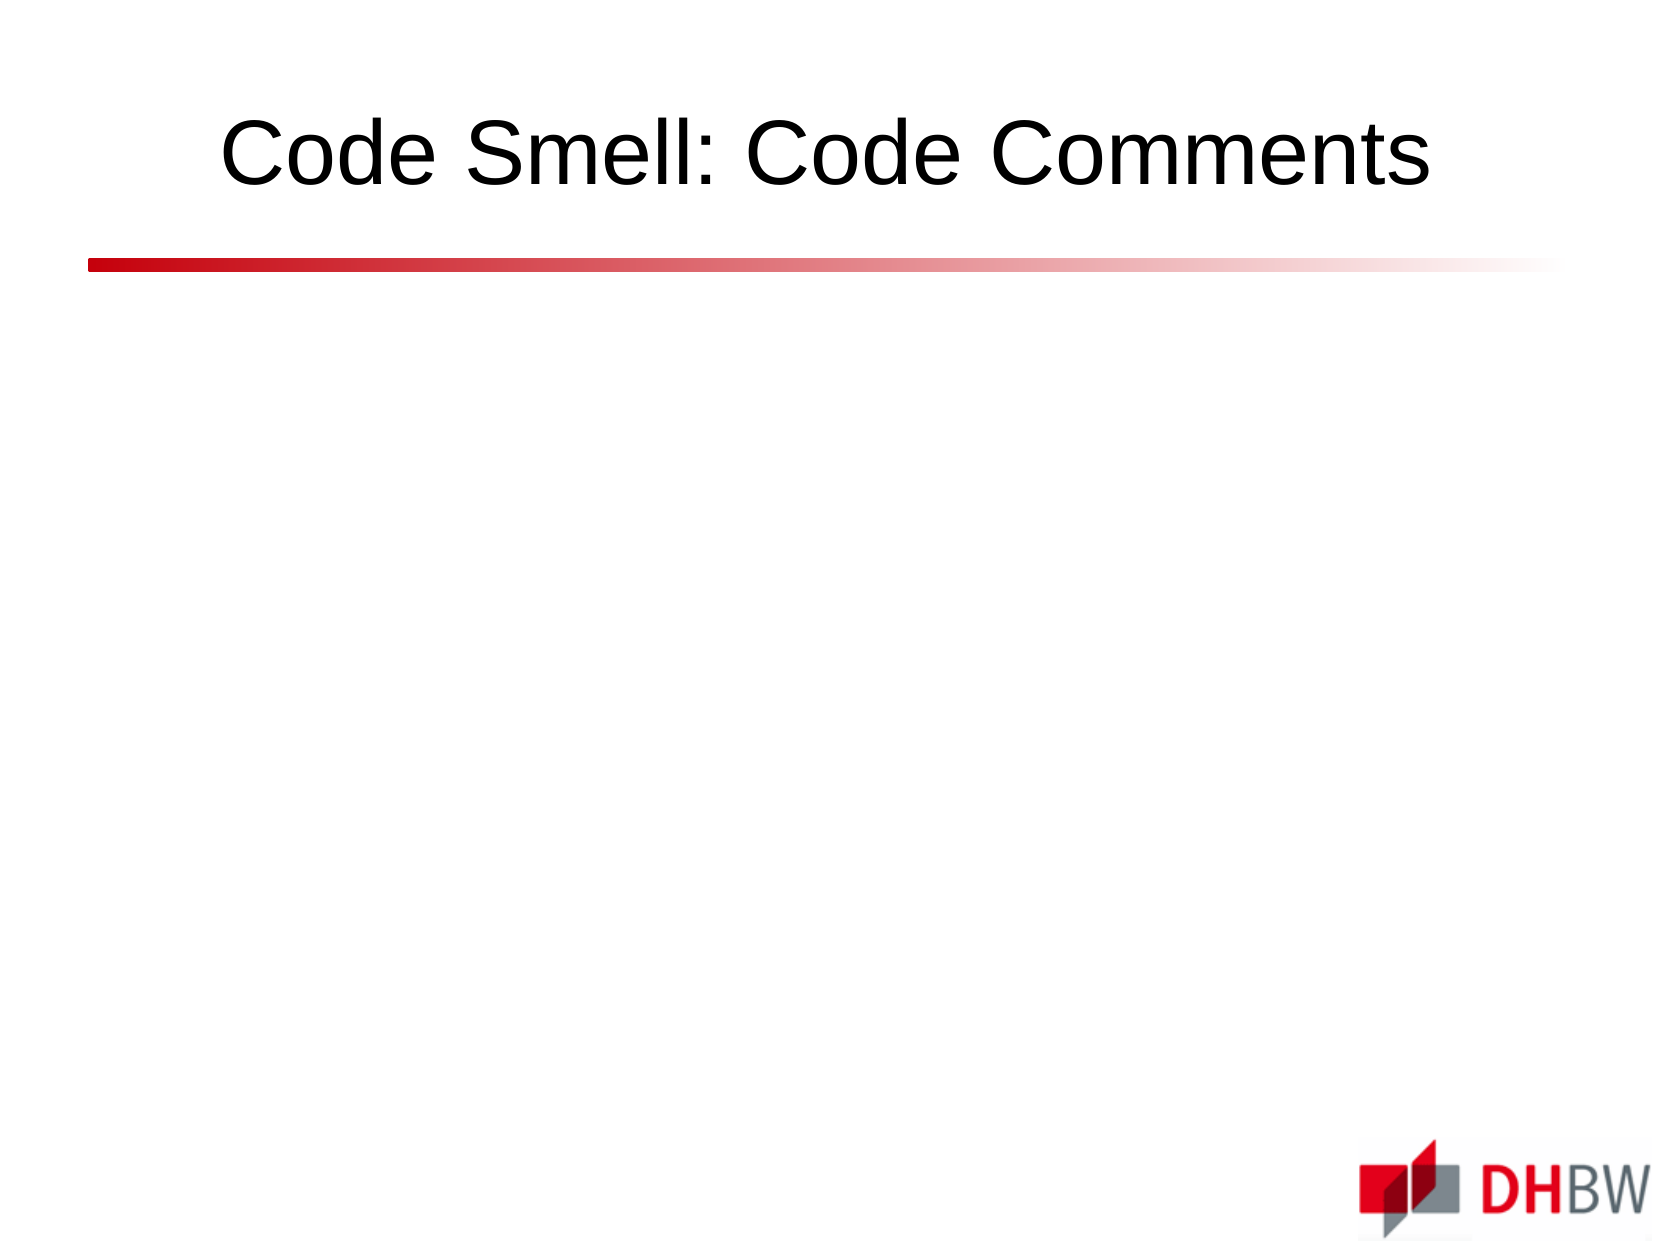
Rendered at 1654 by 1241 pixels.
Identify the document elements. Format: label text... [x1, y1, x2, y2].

picture [1358, 1137, 1652, 1241]
title Code Smell: Code Comments [82, 56, 1571, 250]
